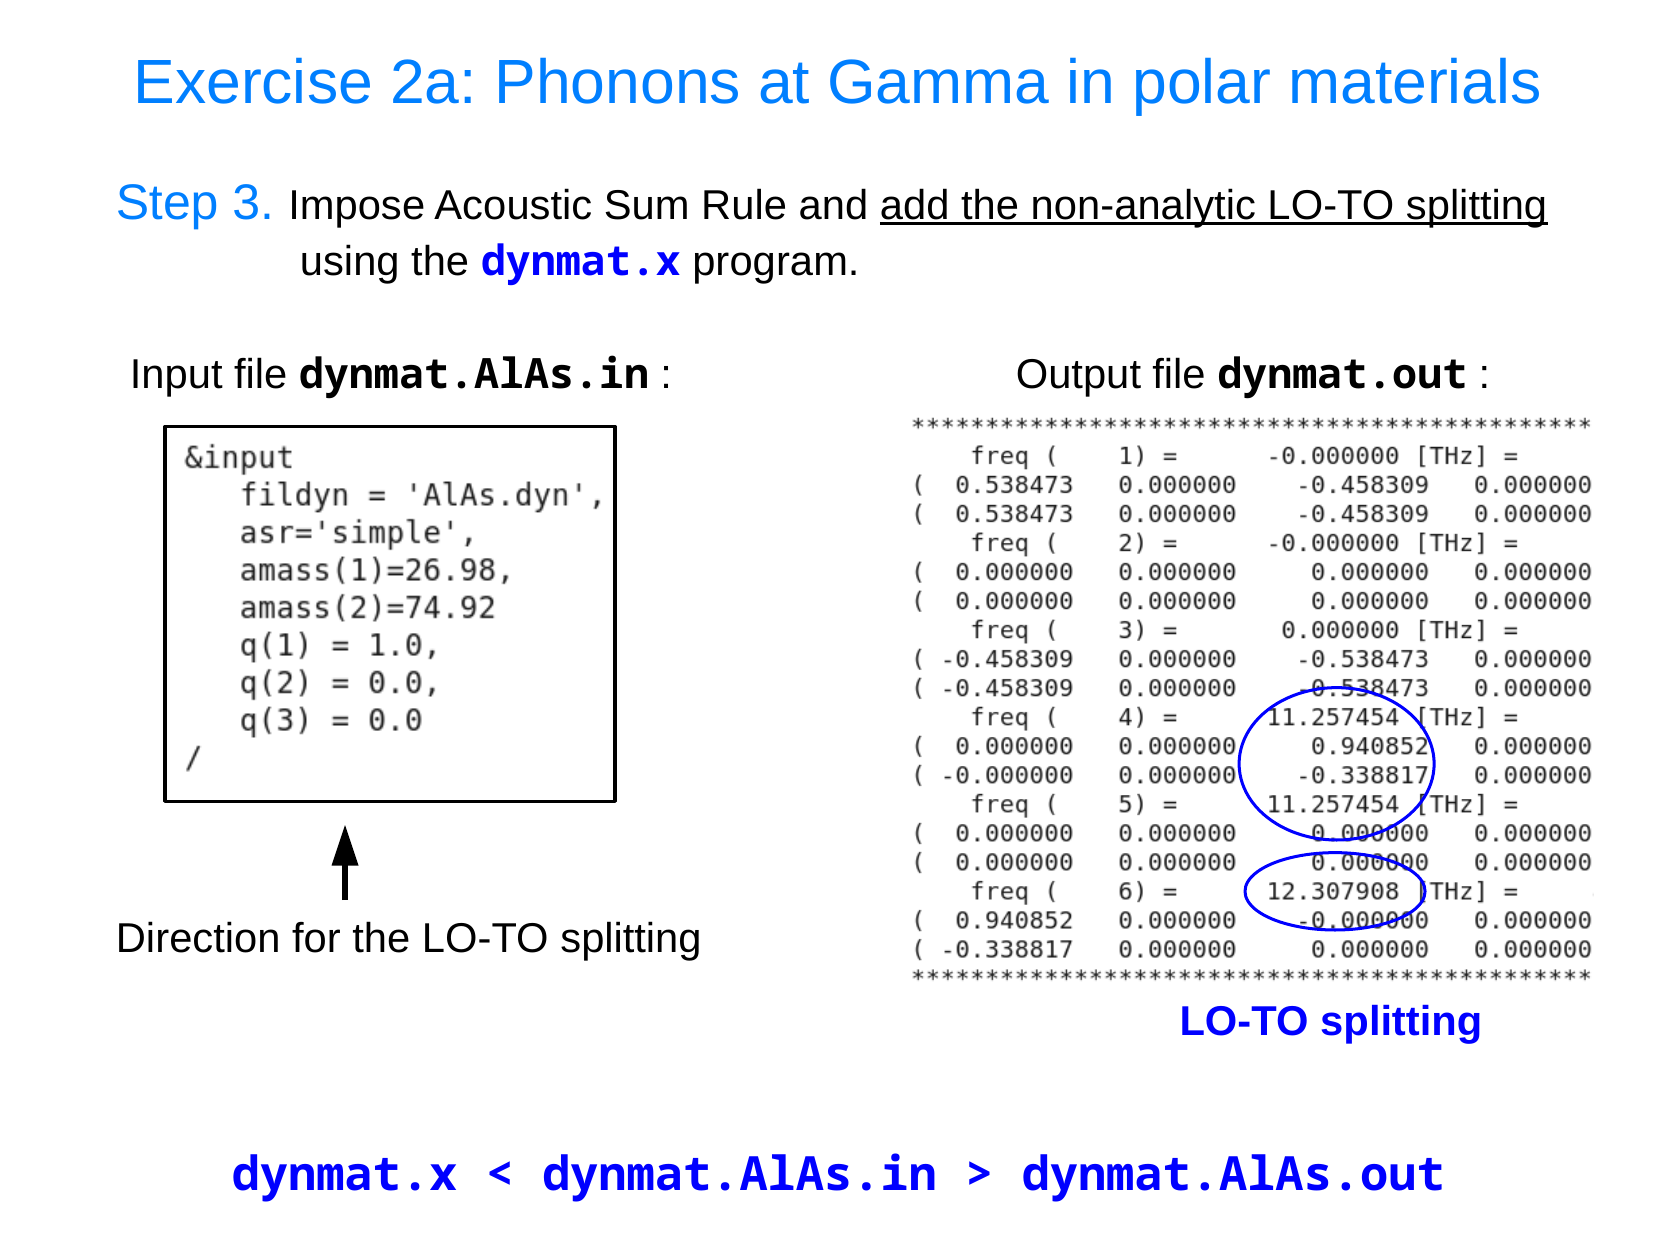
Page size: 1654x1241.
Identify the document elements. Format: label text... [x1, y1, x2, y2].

list Output file dynmat.out : [945, 343, 1636, 414]
title Exercise 2a: Phonons at Gamma in polar materials [82, 0, 1572, 186]
list dynmat.x < dynmat.AlAs.in > dynmat.AlAs.out [165, 1140, 1516, 1241]
list Direction for the LO-TO splitting [45, 915, 781, 1006]
list LO-TO splitting [1108, 997, 1622, 1098]
picture [903, 414, 1594, 992]
list Input file dynmat.AlAs.in : [59, 343, 706, 414]
picture [175, 441, 612, 778]
list Step 3. Impose Acoustic Sum Rule and add the non-analytic LO-TO splitting using the dynmat.x program. [45, 174, 1630, 337]
